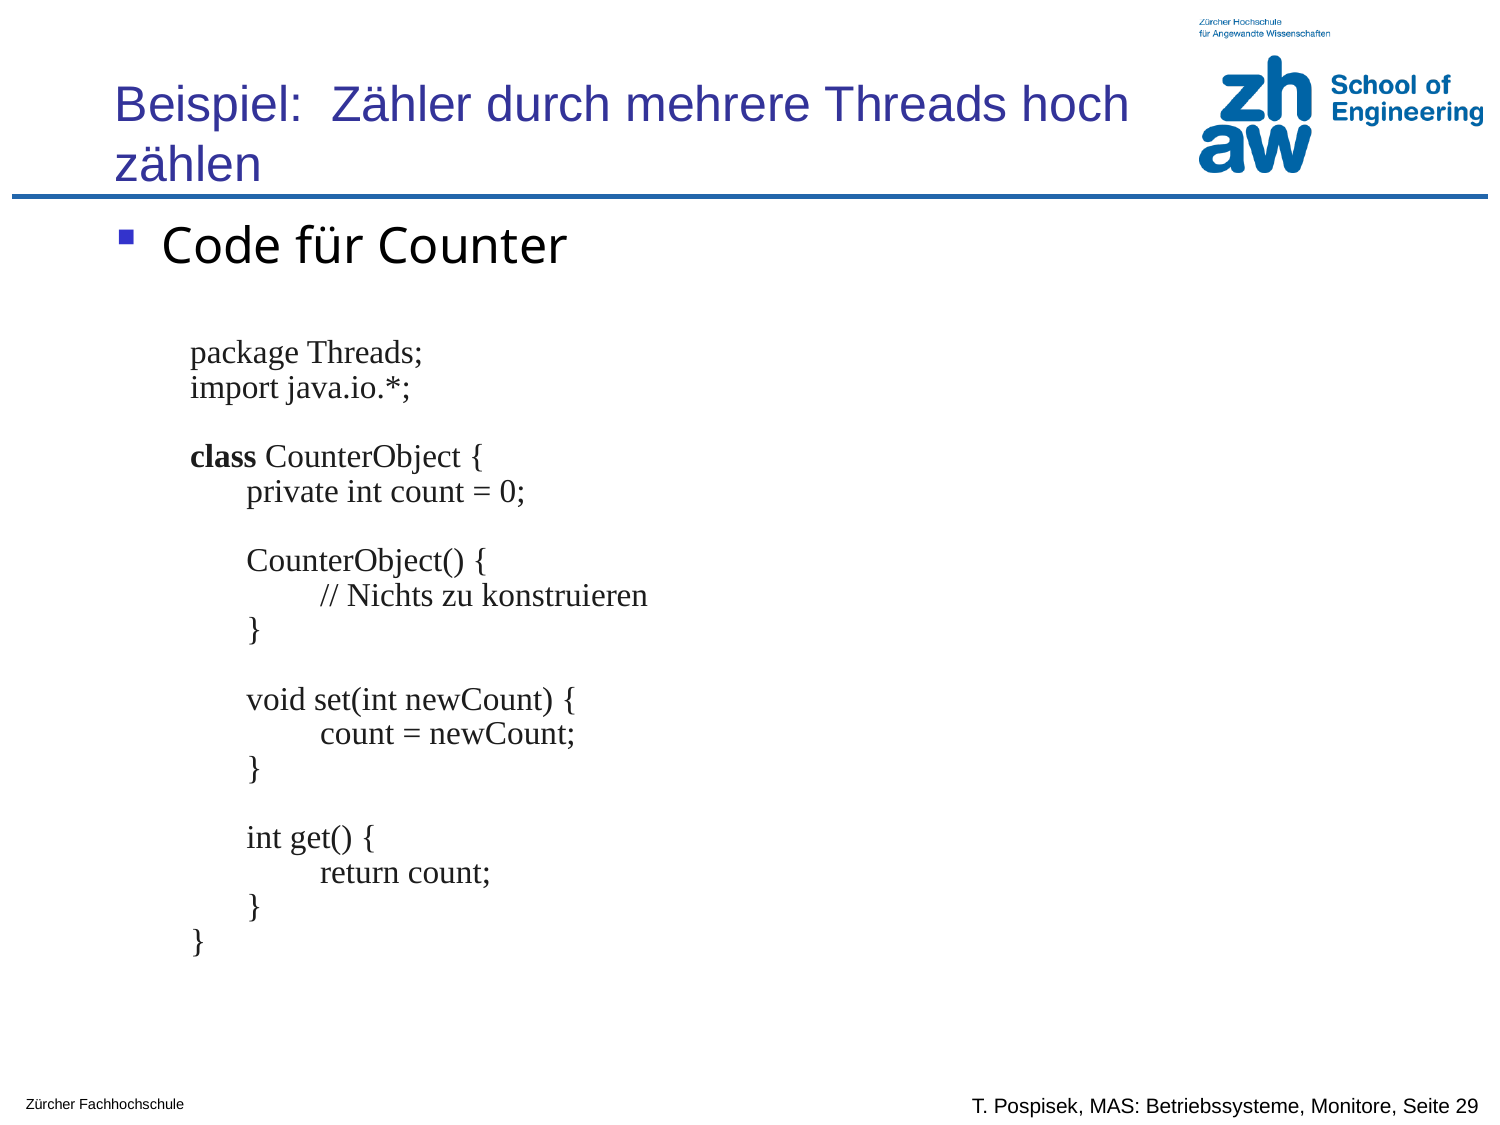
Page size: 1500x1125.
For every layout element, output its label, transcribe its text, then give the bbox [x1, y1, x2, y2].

picture [1199, 19, 1483, 173]
title Beispiel: Zähler durch mehrere Threads hoch zählen [99, 75, 1158, 188]
text_box Code für Counter [99, 200, 1413, 357]
text_box package Threads; import java.io.*; class CounterObject { private int count = 0; CounterObject() { // Nichts zu konstruieren } void set(int newCount) { count = newCount; } int get() { return count; } } [174, 287, 1274, 1000]
